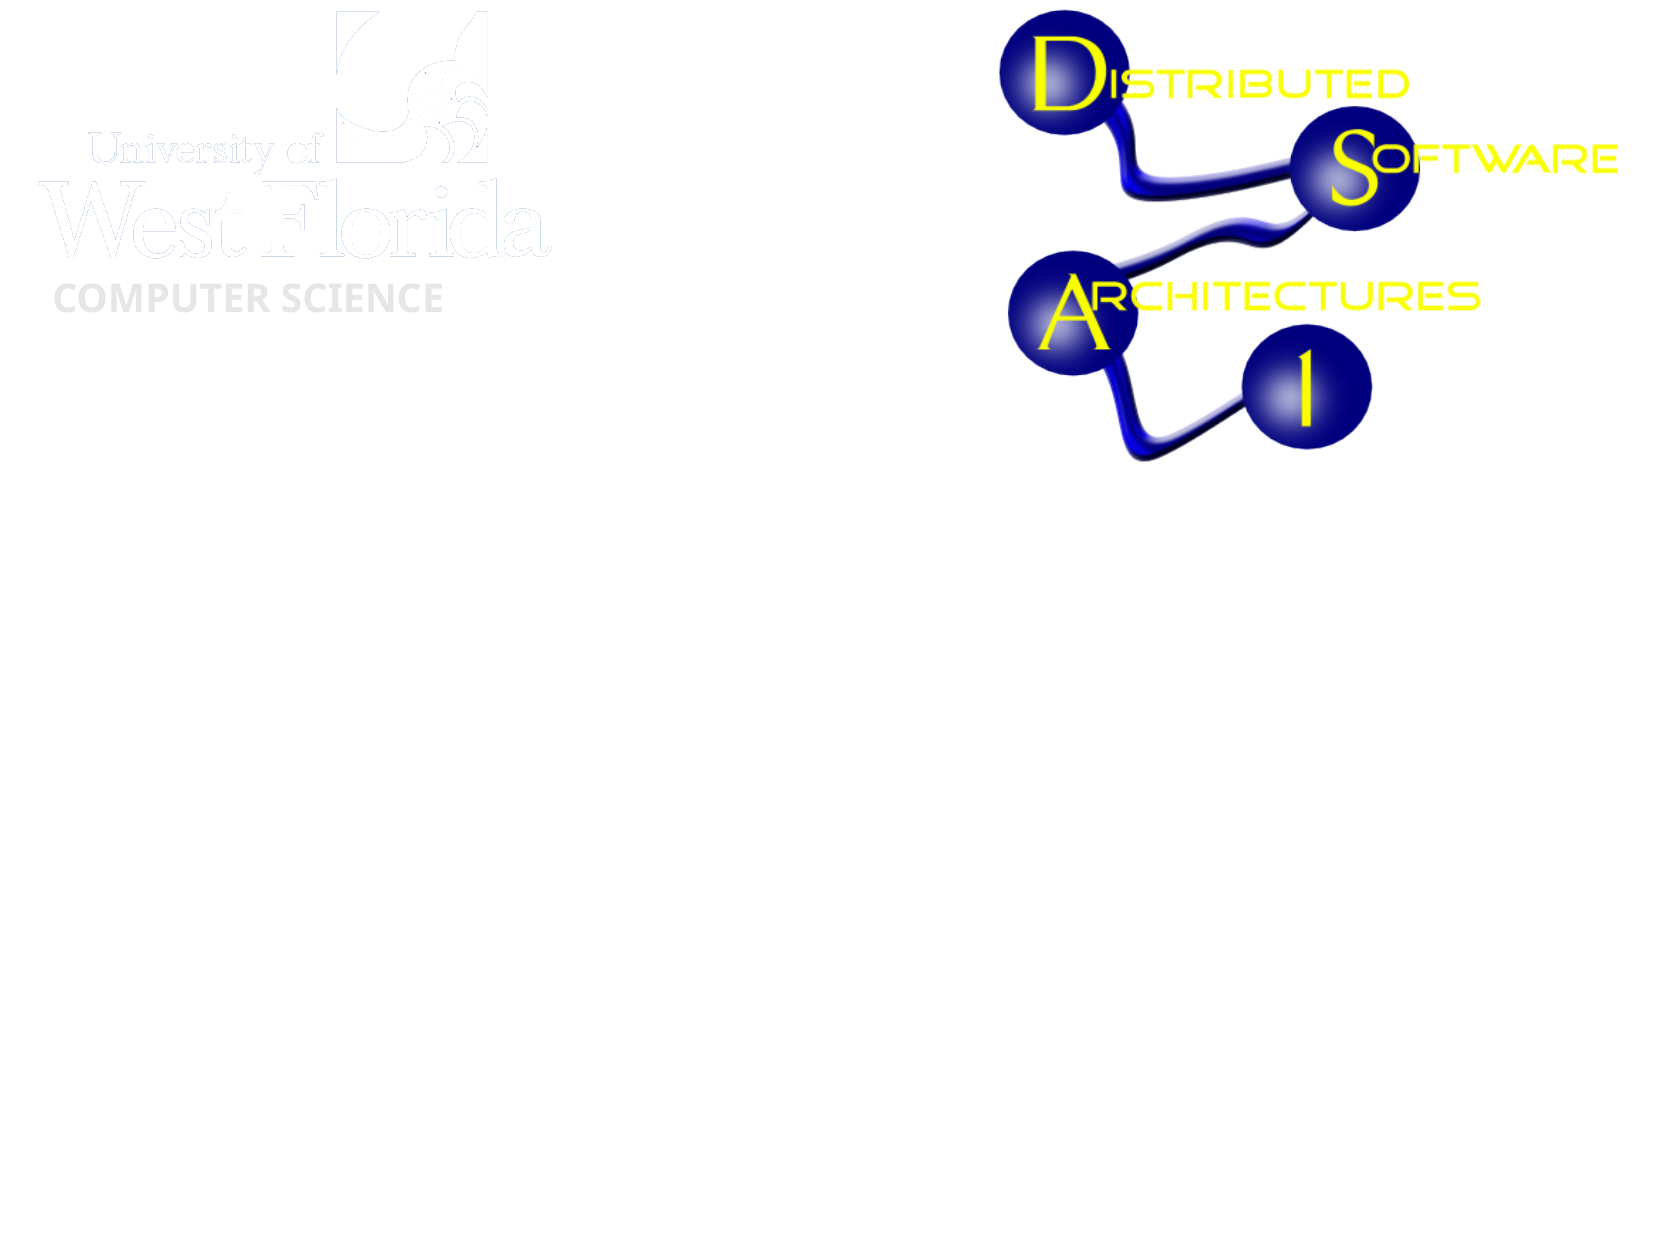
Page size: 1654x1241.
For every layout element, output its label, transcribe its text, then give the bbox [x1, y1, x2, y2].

picture [910, 0, 1654, 506]
text_box COMPUTER SCIENCE [37, 262, 563, 325]
picture [37, 0, 559, 262]
